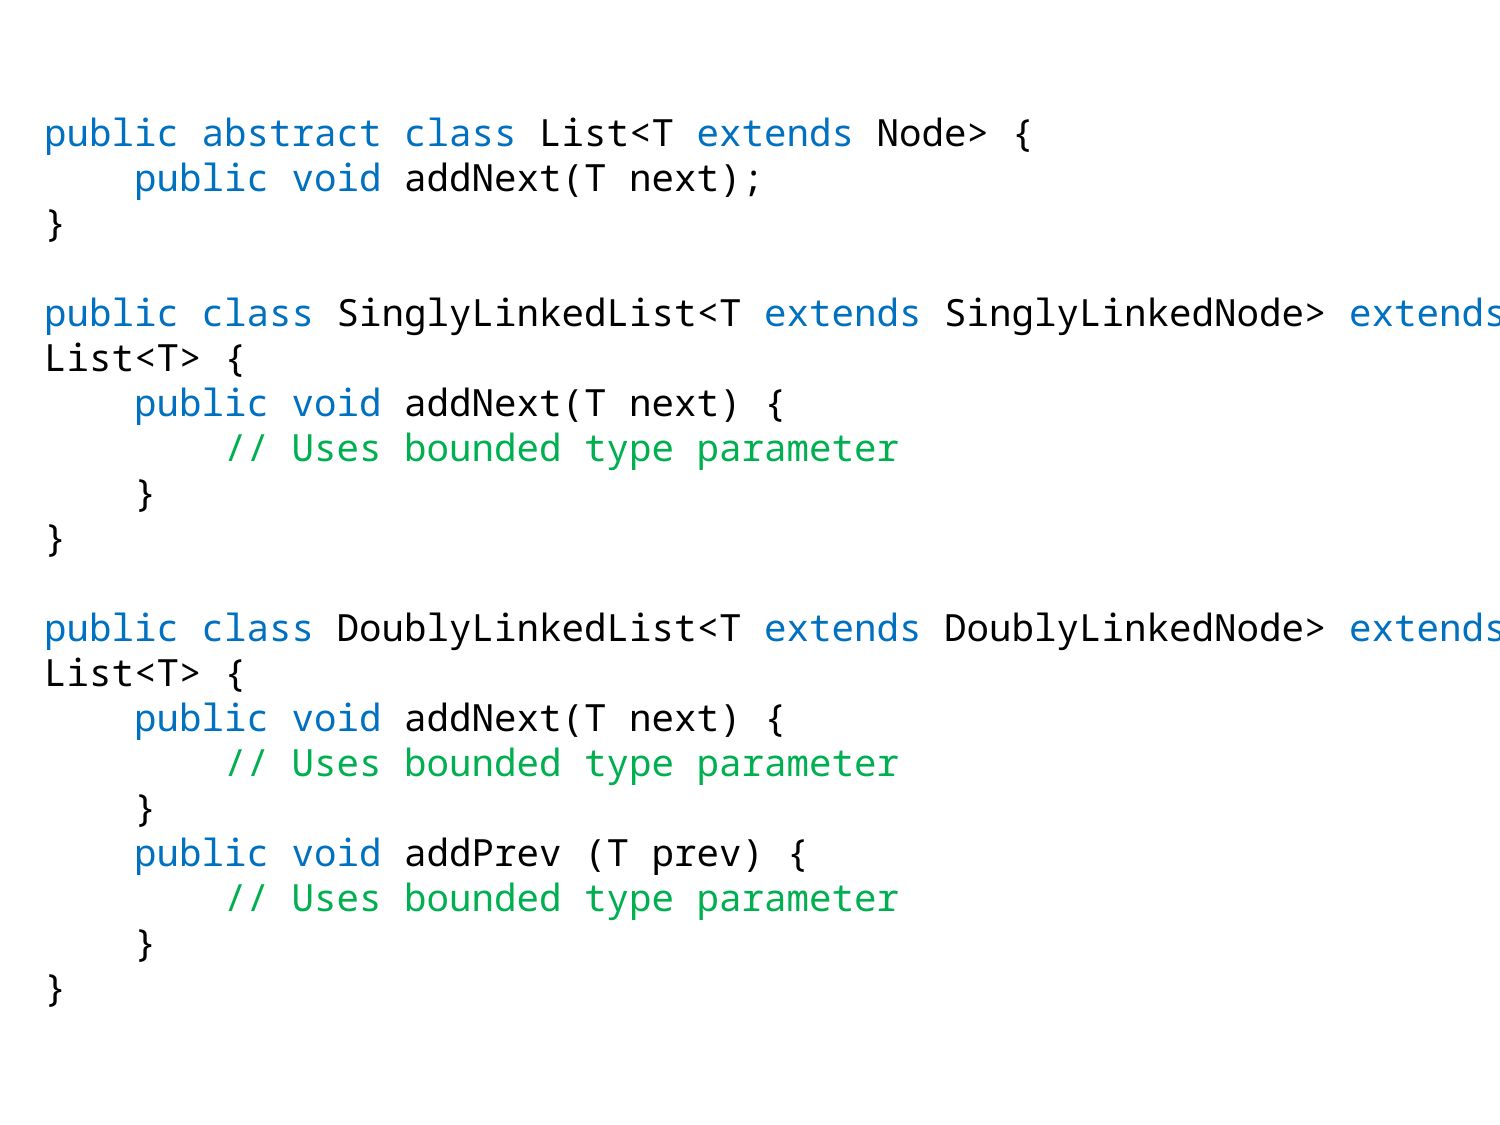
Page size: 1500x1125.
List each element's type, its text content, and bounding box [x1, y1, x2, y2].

text_box public abstract class List<T extends Node> { public void addNext(T next); } public class SinglyLinkedList<T extends SinglyLinkedNode> extends List<T> { public void addNext(T next) { // Uses bounded type parameter } } public class DoublyLinkedList<T extends DoublyLinkedNode> extends List<T> { public void addNext(T next) { // Uses bounded type parameter } public void addPrev (T prev) { // Uses bounded type parameter } } [29, 101, 1500, 1108]
